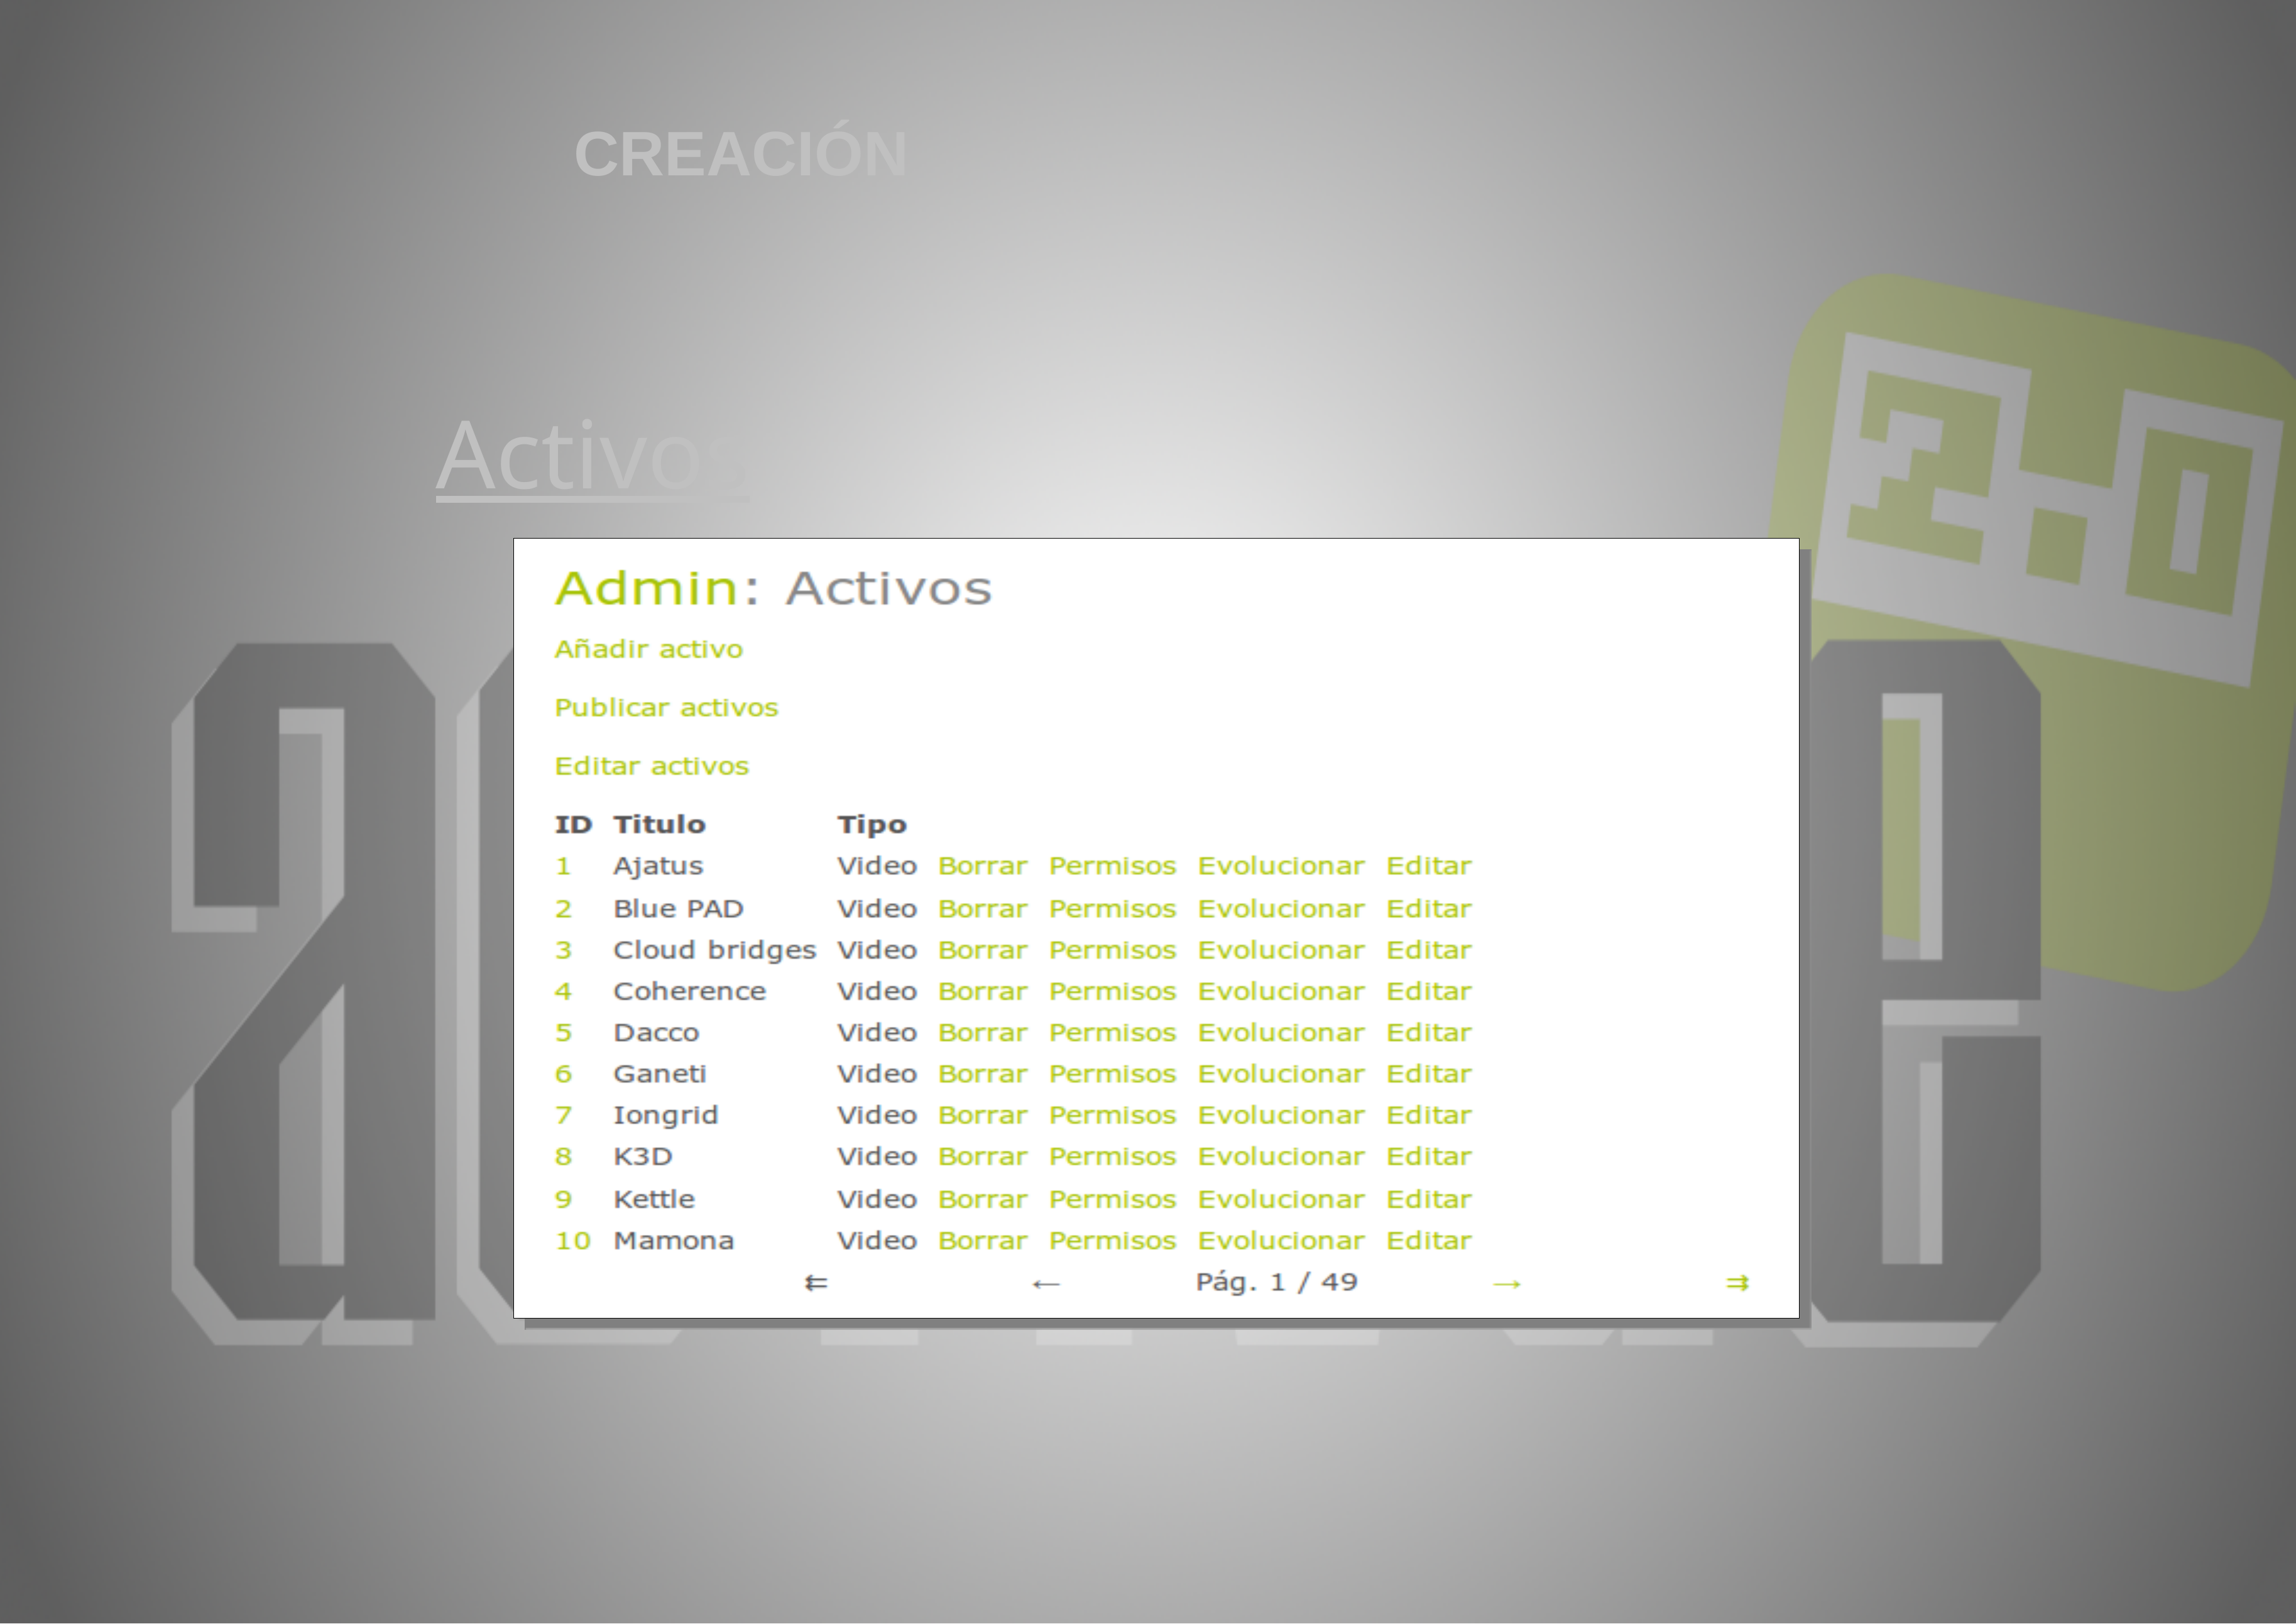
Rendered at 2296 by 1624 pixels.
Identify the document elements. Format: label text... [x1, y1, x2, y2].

text_box CREACIÓN [215, 112, 910, 189]
picture [0, 0, 2296, 1623]
text_box Activos [427, 390, 2004, 1281]
